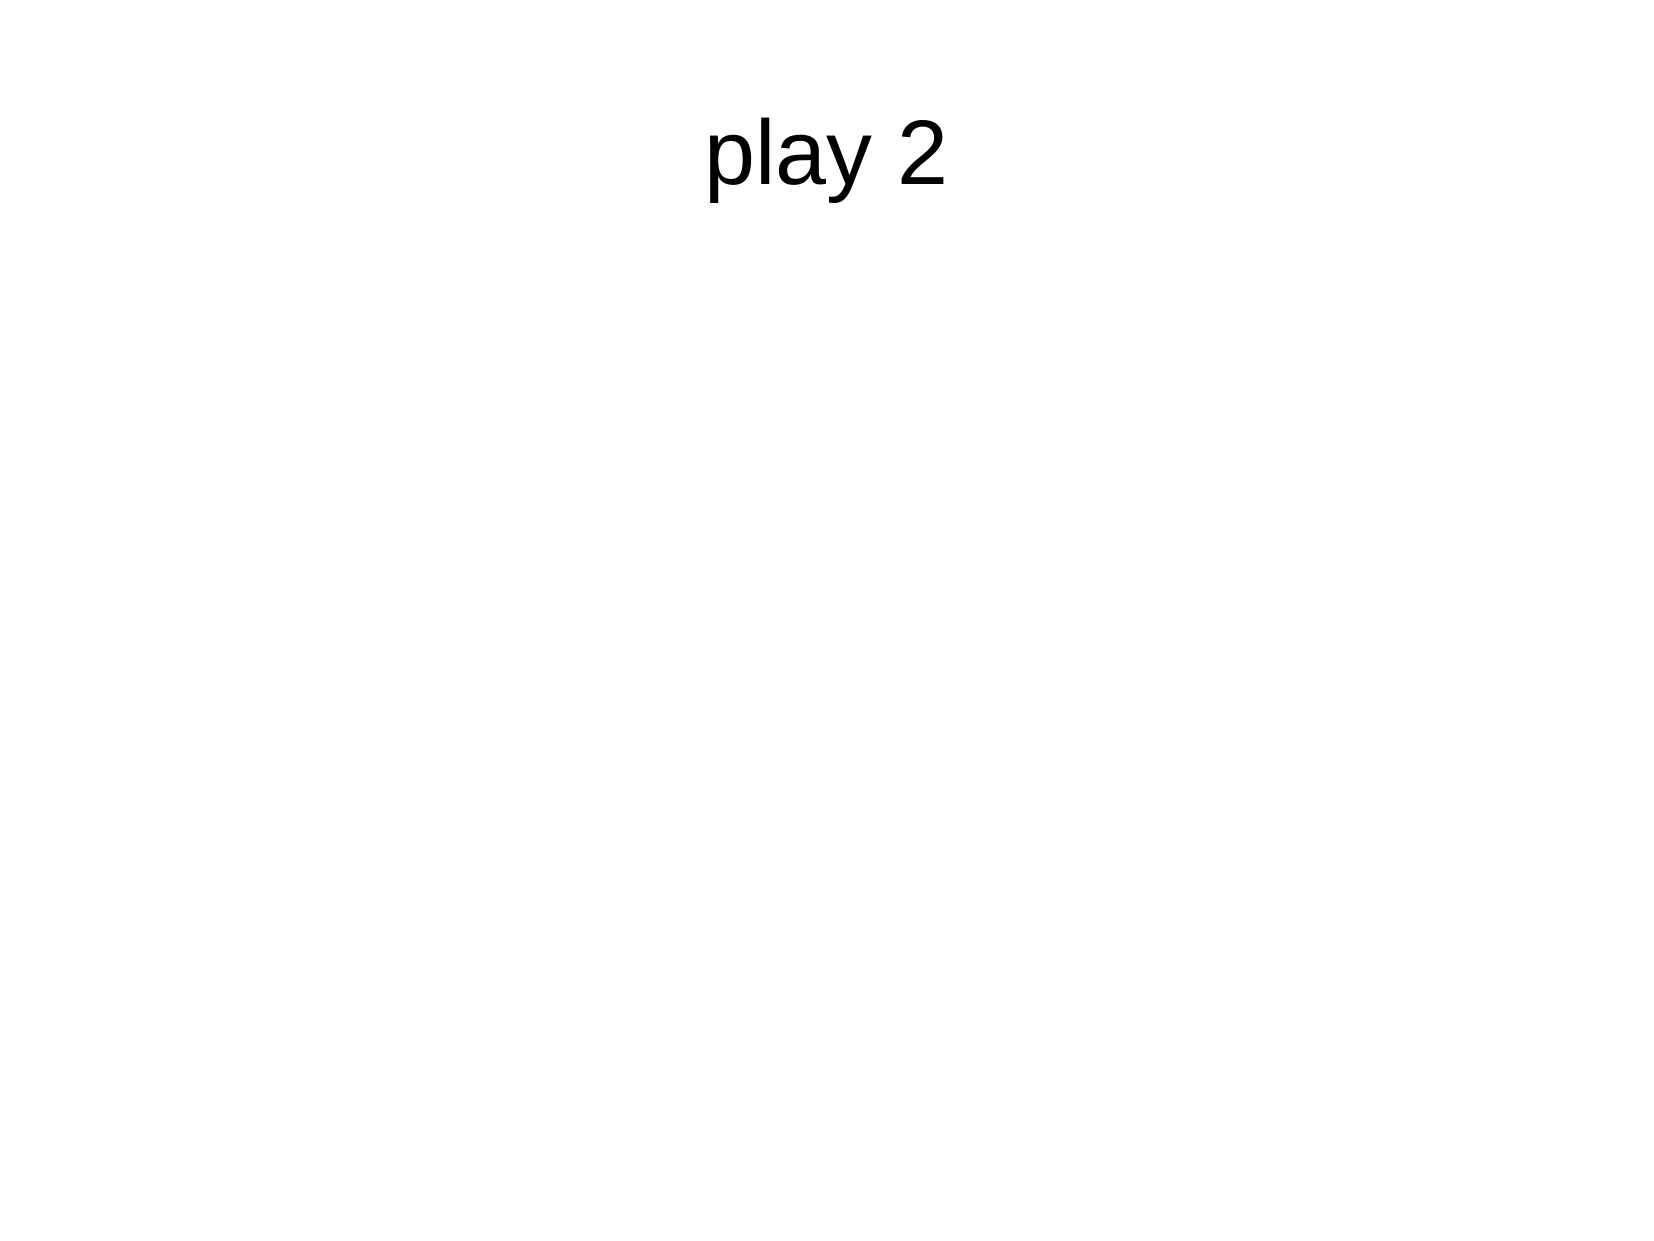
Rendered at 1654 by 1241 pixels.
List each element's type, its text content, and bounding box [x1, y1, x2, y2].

title play 2 [82, 49, 1571, 257]
